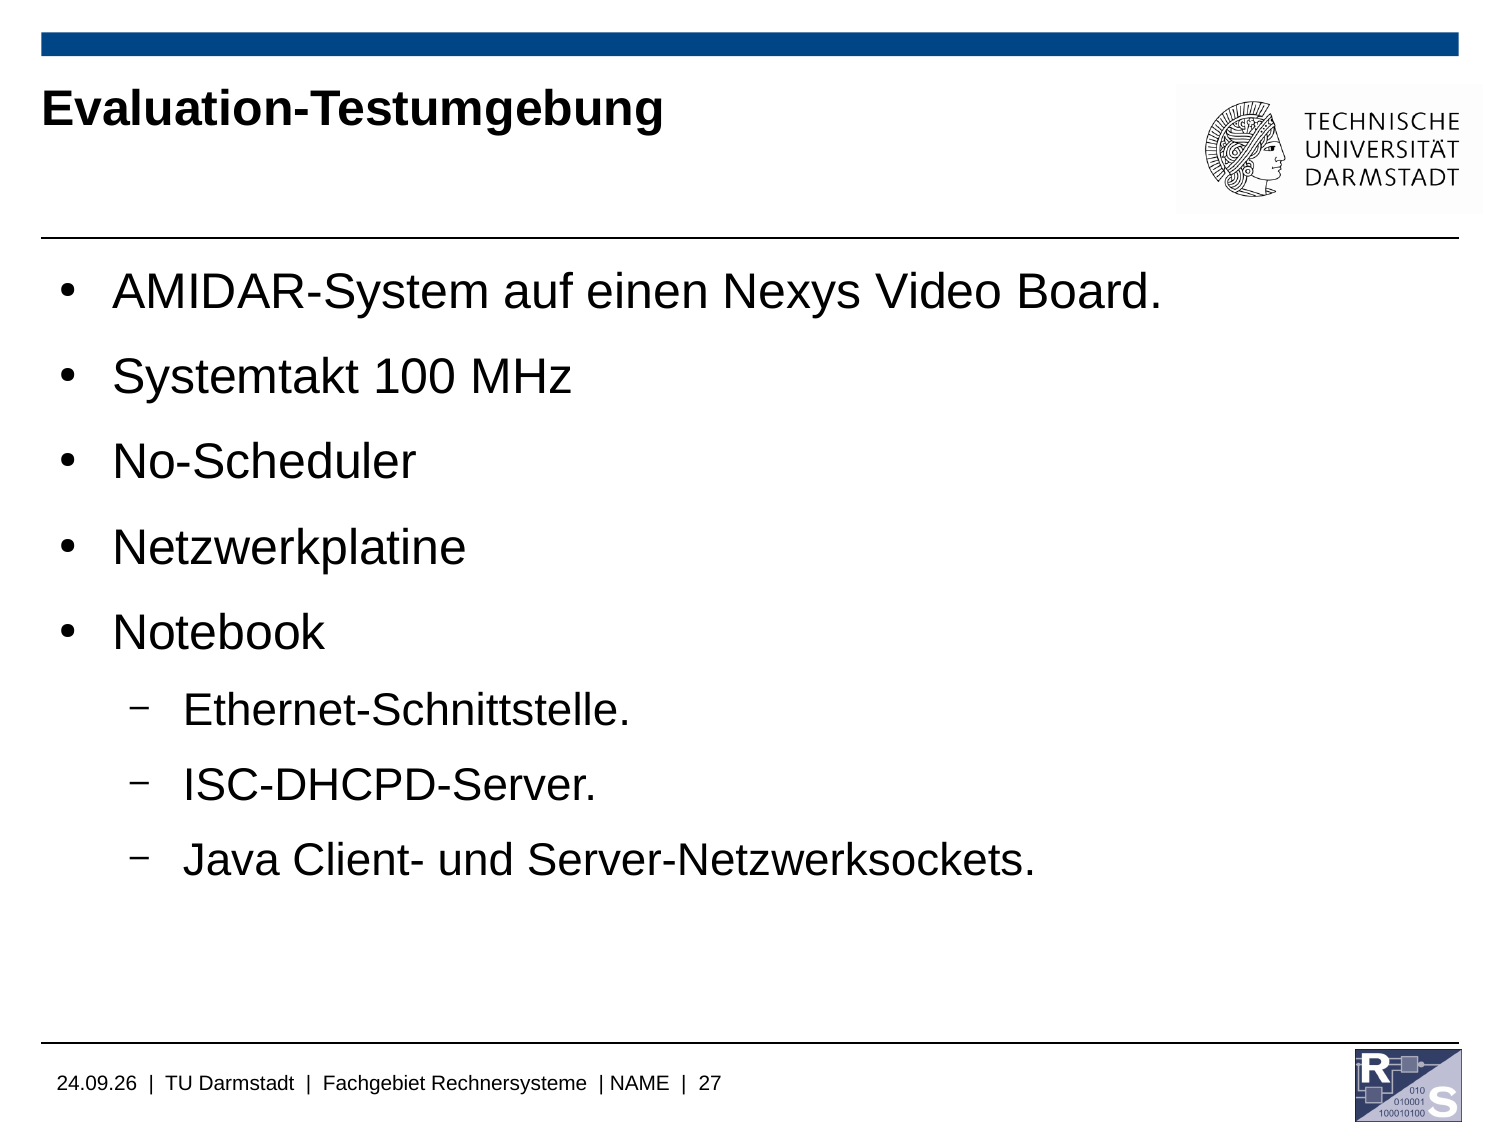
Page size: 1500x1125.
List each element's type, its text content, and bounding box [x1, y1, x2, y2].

title Evaluation-Testumgebung [41, 32, 1131, 183]
list AMIDAR-System auf einen Nexys Video Board. Systemtakt 100 MHz No-Scheduler Netzwerkplatine Notebook Ethernet-Schnittstelle. ISC-DHCPD-Server. Java Client- und Server-Netzwerksockets. [41, 263, 1455, 1032]
picture [1355, 1049, 1462, 1122]
